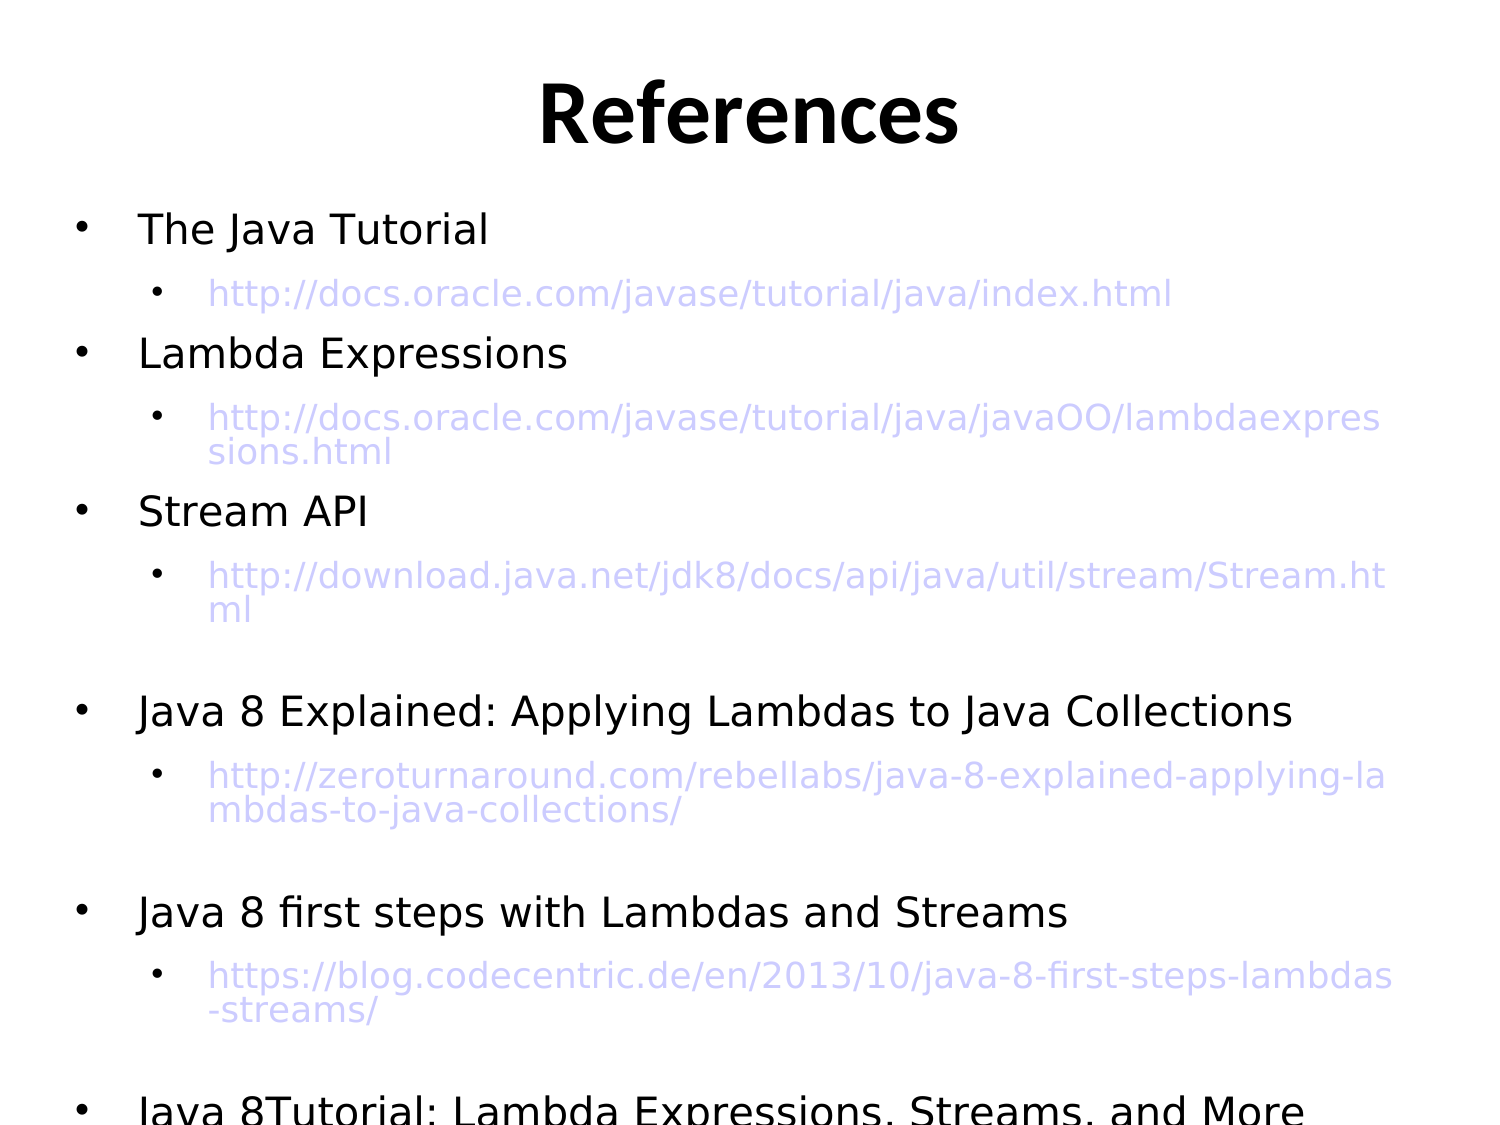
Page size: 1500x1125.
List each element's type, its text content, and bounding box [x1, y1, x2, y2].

title References [75, 44, 1425, 177]
list The Java Tutorial http://docs.oracle.com/javase/tutorial/java/index.html Lambda Expressions http://docs.oracle.com/javase/tutorial/java/javaOO/lambdaexpressions.html Stream API http://download.java.net/jdk8/docs/api/java/util/stream/Stream.html Java 8 Explained: Applying Lambdas to Java Collections http://zeroturnaround.com/rebellabs/java-8-explained-applying-lambdas-to-java-collections/ Java 8 first steps with Lambdas and Streams https://blog.codecentric.de/en/2013/10/java-8-first-steps-lambdas-streams/ Java 8Tutorial: Lambda Expressions, Streams, and More http://www.coreservlets.com/java-8-tutorial/ [75, 204, 1395, 1075]
